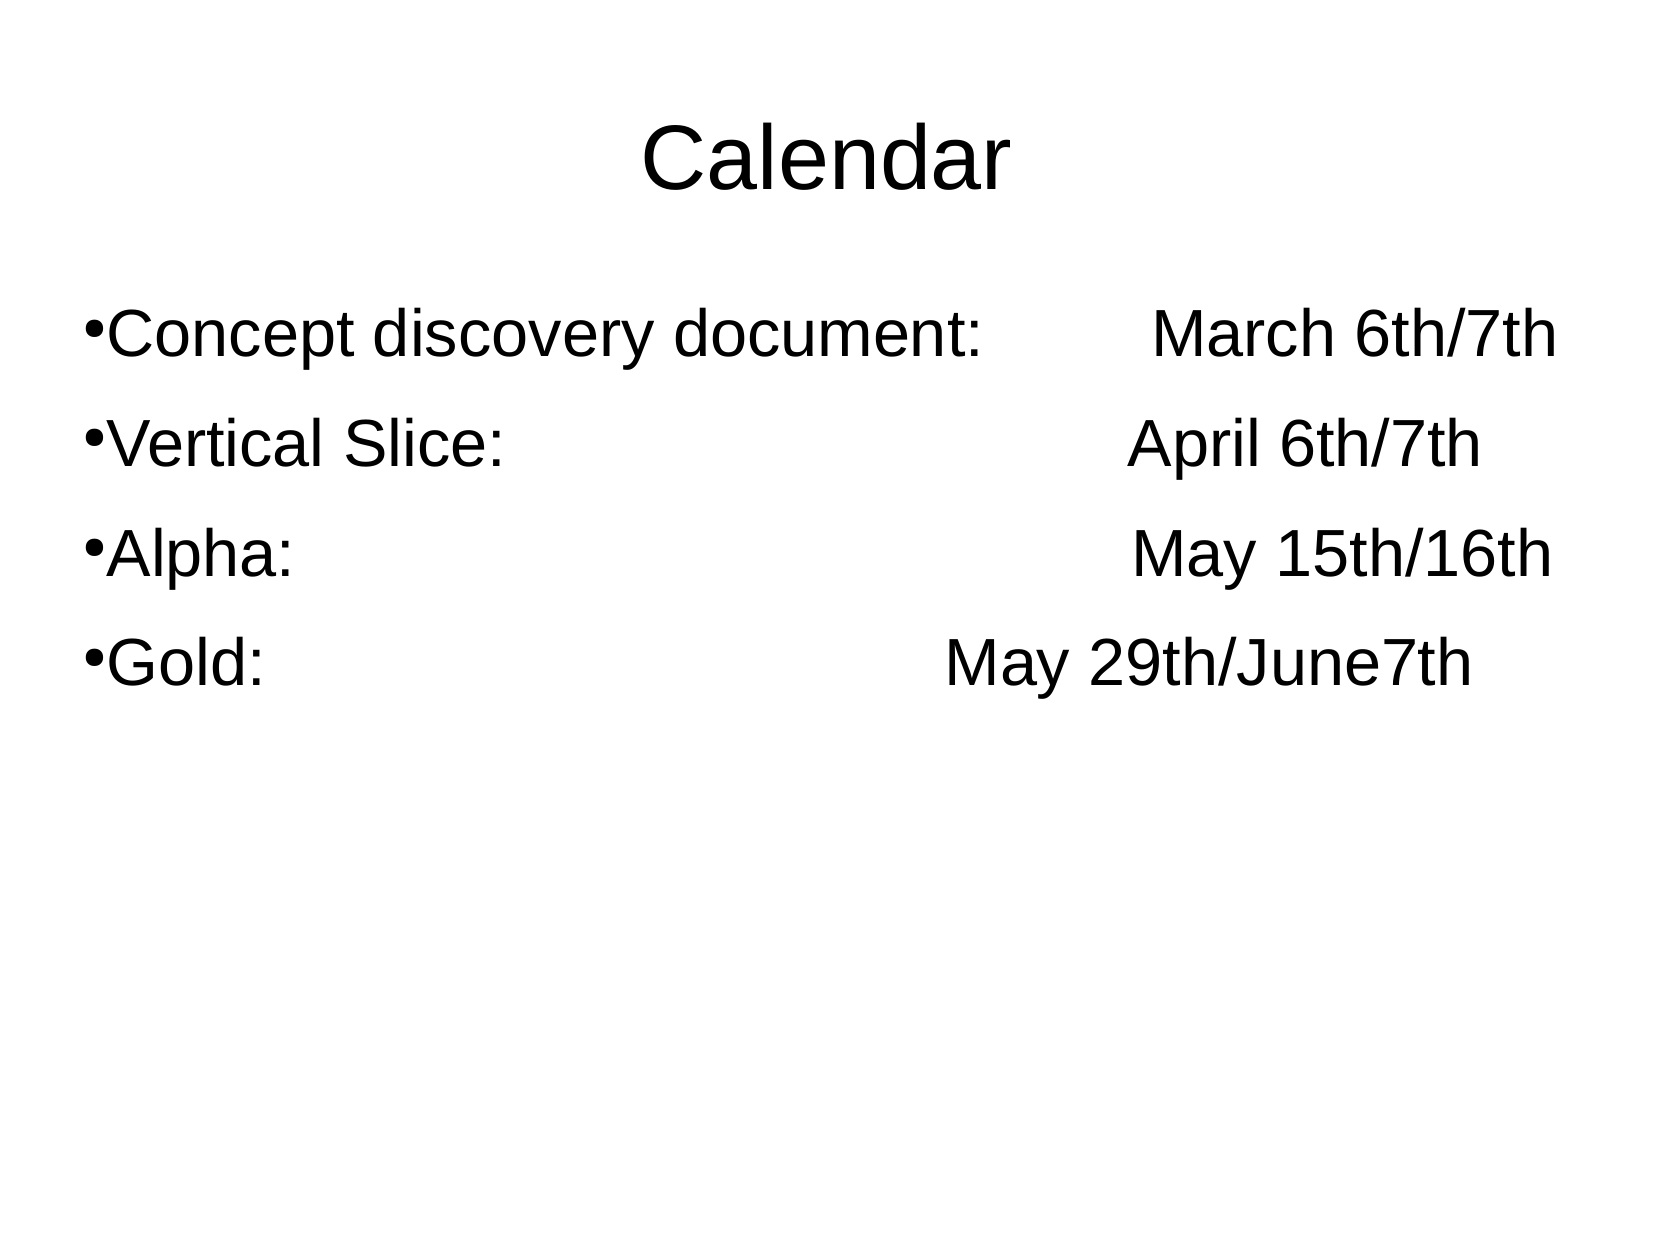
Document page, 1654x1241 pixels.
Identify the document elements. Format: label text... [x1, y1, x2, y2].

list Concept discovery document: March 6th/7th Vertical Slice: April 6th/7th Alpha: May 15th/16th Gold: May 29th/June7th [82, 290, 1571, 1010]
title Calendar [82, 49, 1571, 257]
